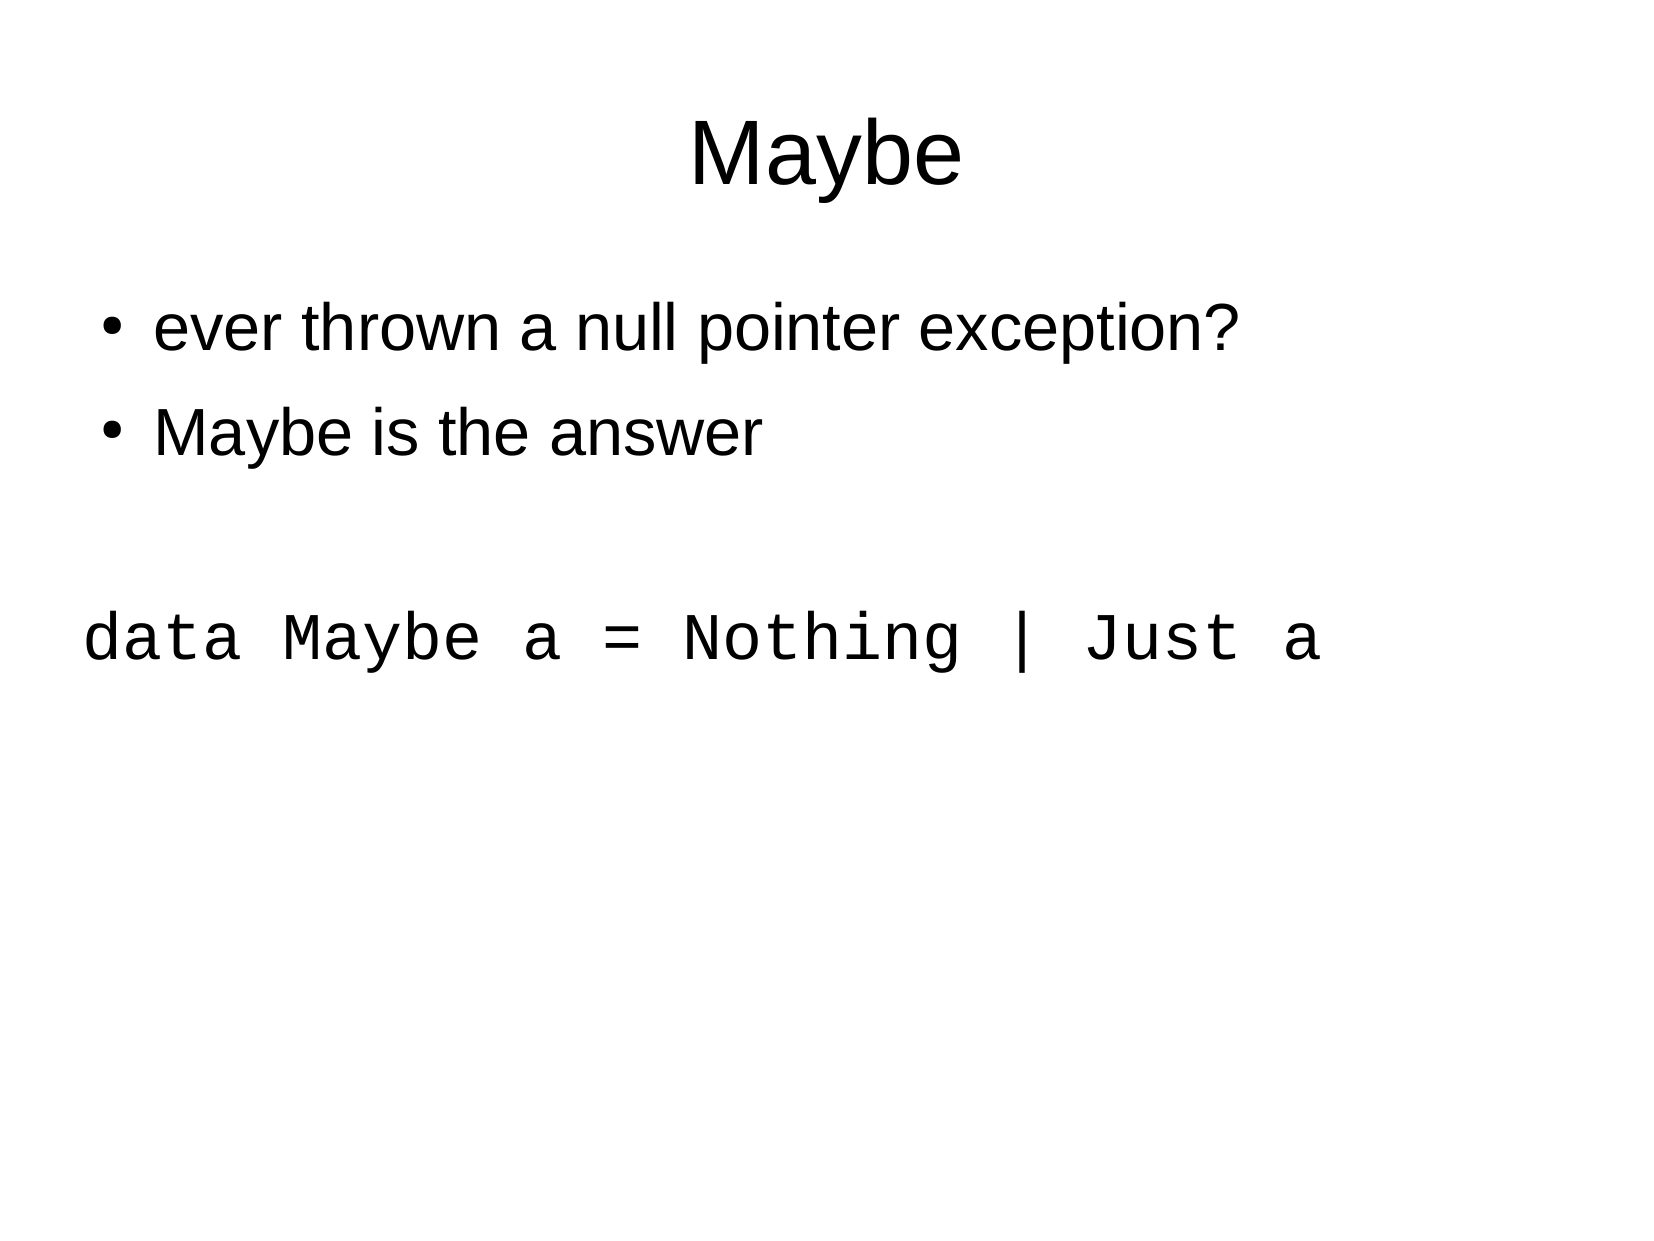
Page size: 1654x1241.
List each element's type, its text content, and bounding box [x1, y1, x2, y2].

title Maybe [82, 49, 1571, 257]
list ever thrown a null pointer exception? Maybe is the answer data Maybe a = Nothing | Just a [82, 290, 1571, 1109]
